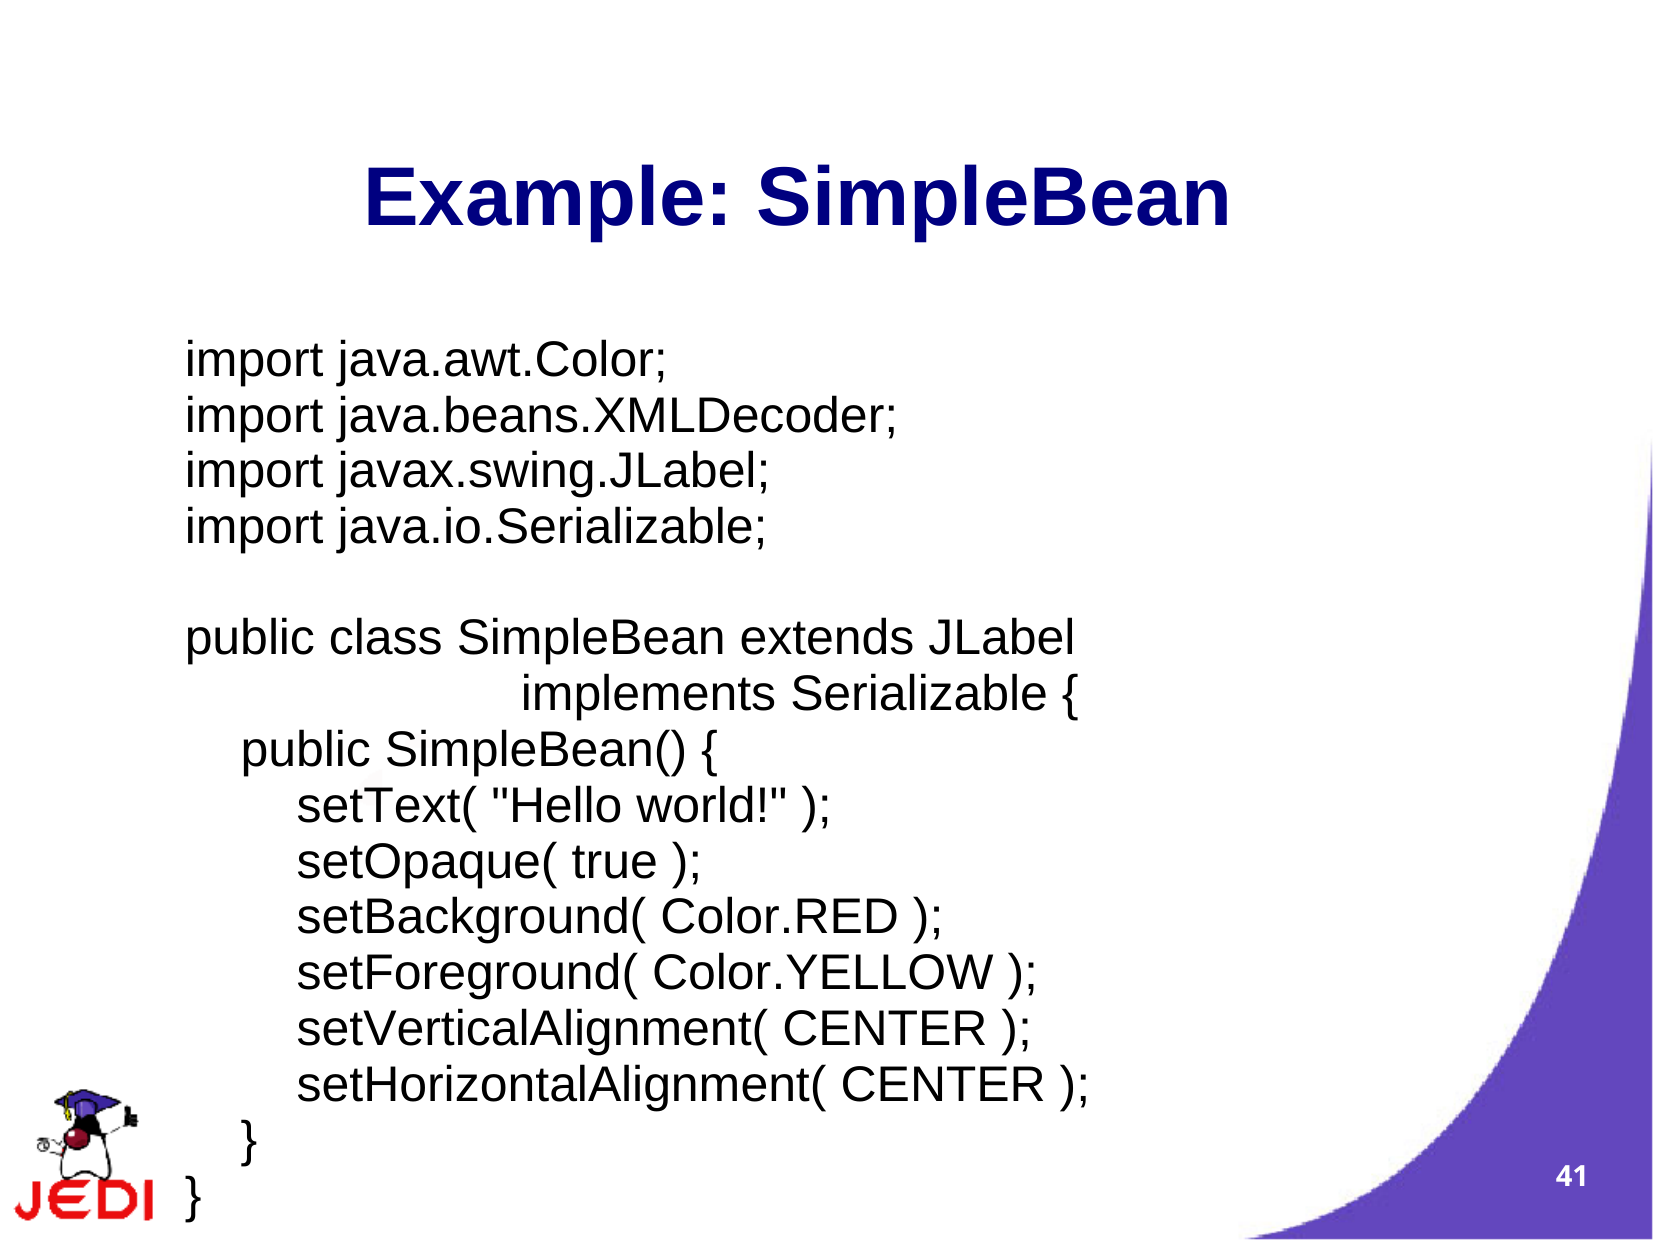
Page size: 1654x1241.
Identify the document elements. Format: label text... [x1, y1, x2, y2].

list import java.awt.Color; import java.beans.XMLDecoder; import javax.swing.JLabel; import java.io.Serializable; public class SimpleBean extends JLabel implements Serializable { public SimpleBean() { setText( "Hello world!" ); setOpaque( true ); setBackground( Color.RED ); setForeground( Color.YELLOW ); setVerticalAlignment( CENTER ); setHorizontalAlignment( CENTER ); } } [167, 331, 1580, 1224]
picture [0, 0, 1654, 1241]
title Example: SimpleBean [92, 93, 1505, 301]
